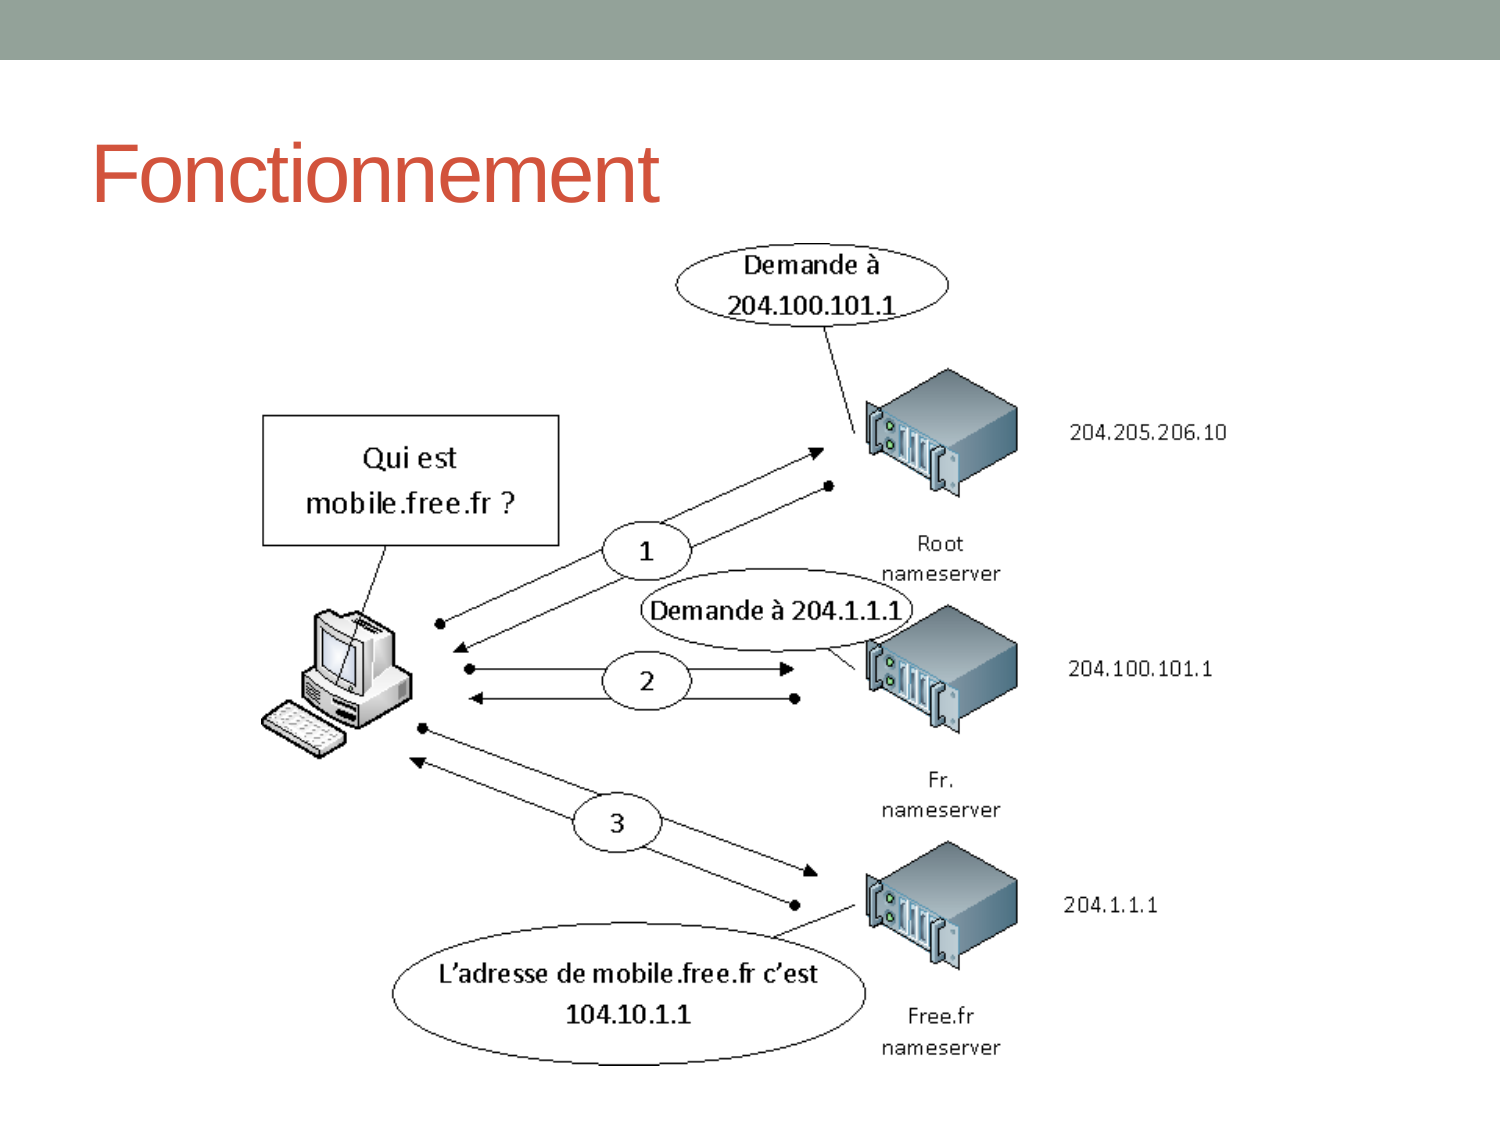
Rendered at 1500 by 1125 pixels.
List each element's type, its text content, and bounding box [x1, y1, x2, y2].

title Fonctionnement [75, 87, 1425, 250]
picture [261, 243, 1229, 1066]
